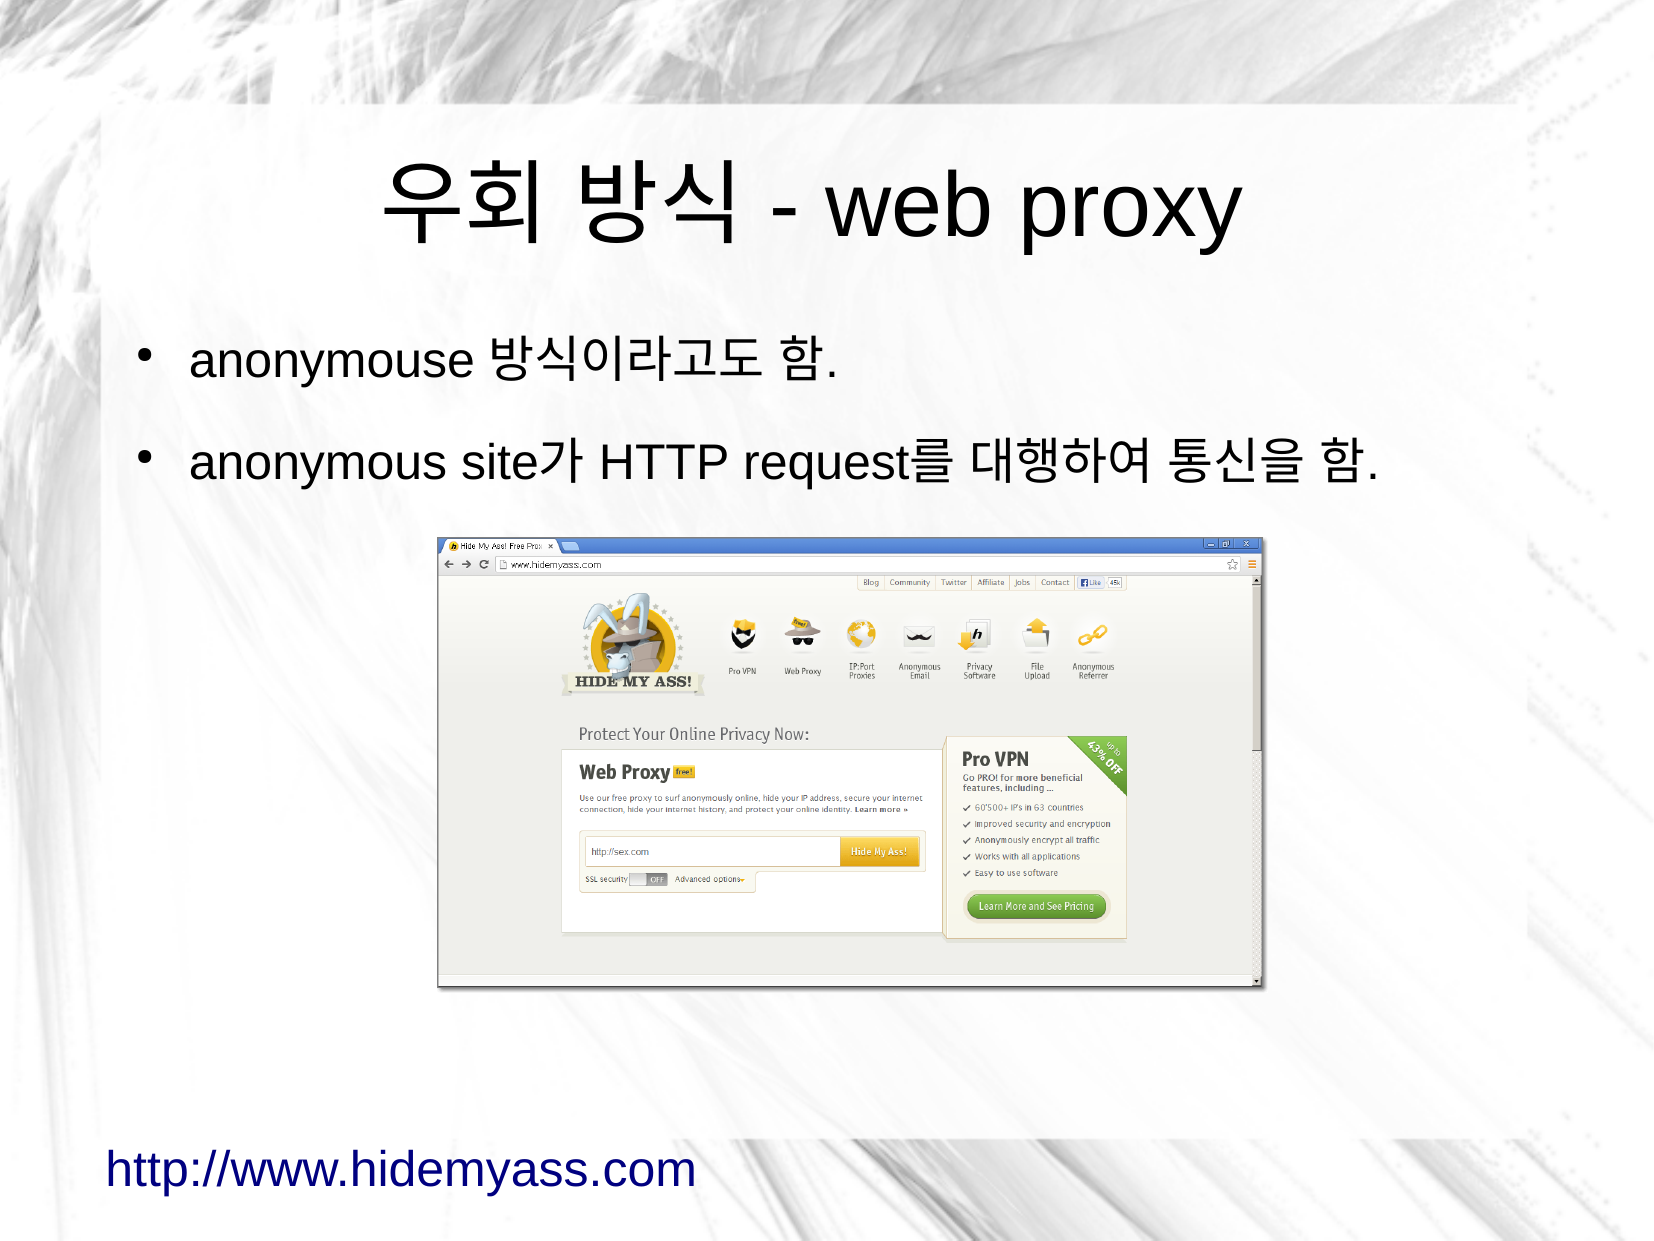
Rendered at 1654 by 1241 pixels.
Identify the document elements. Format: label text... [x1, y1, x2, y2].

text_box http://www.hidemyass.com [90, 1134, 1583, 1205]
picture [0, 0, 1654, 1241]
title 우회 방식 - web proxy [118, 112, 1506, 281]
list anonymouse 방식이라고도 함. anonymous site가 HTTP request를 대행하여 통신을 함. [118, 319, 1571, 945]
